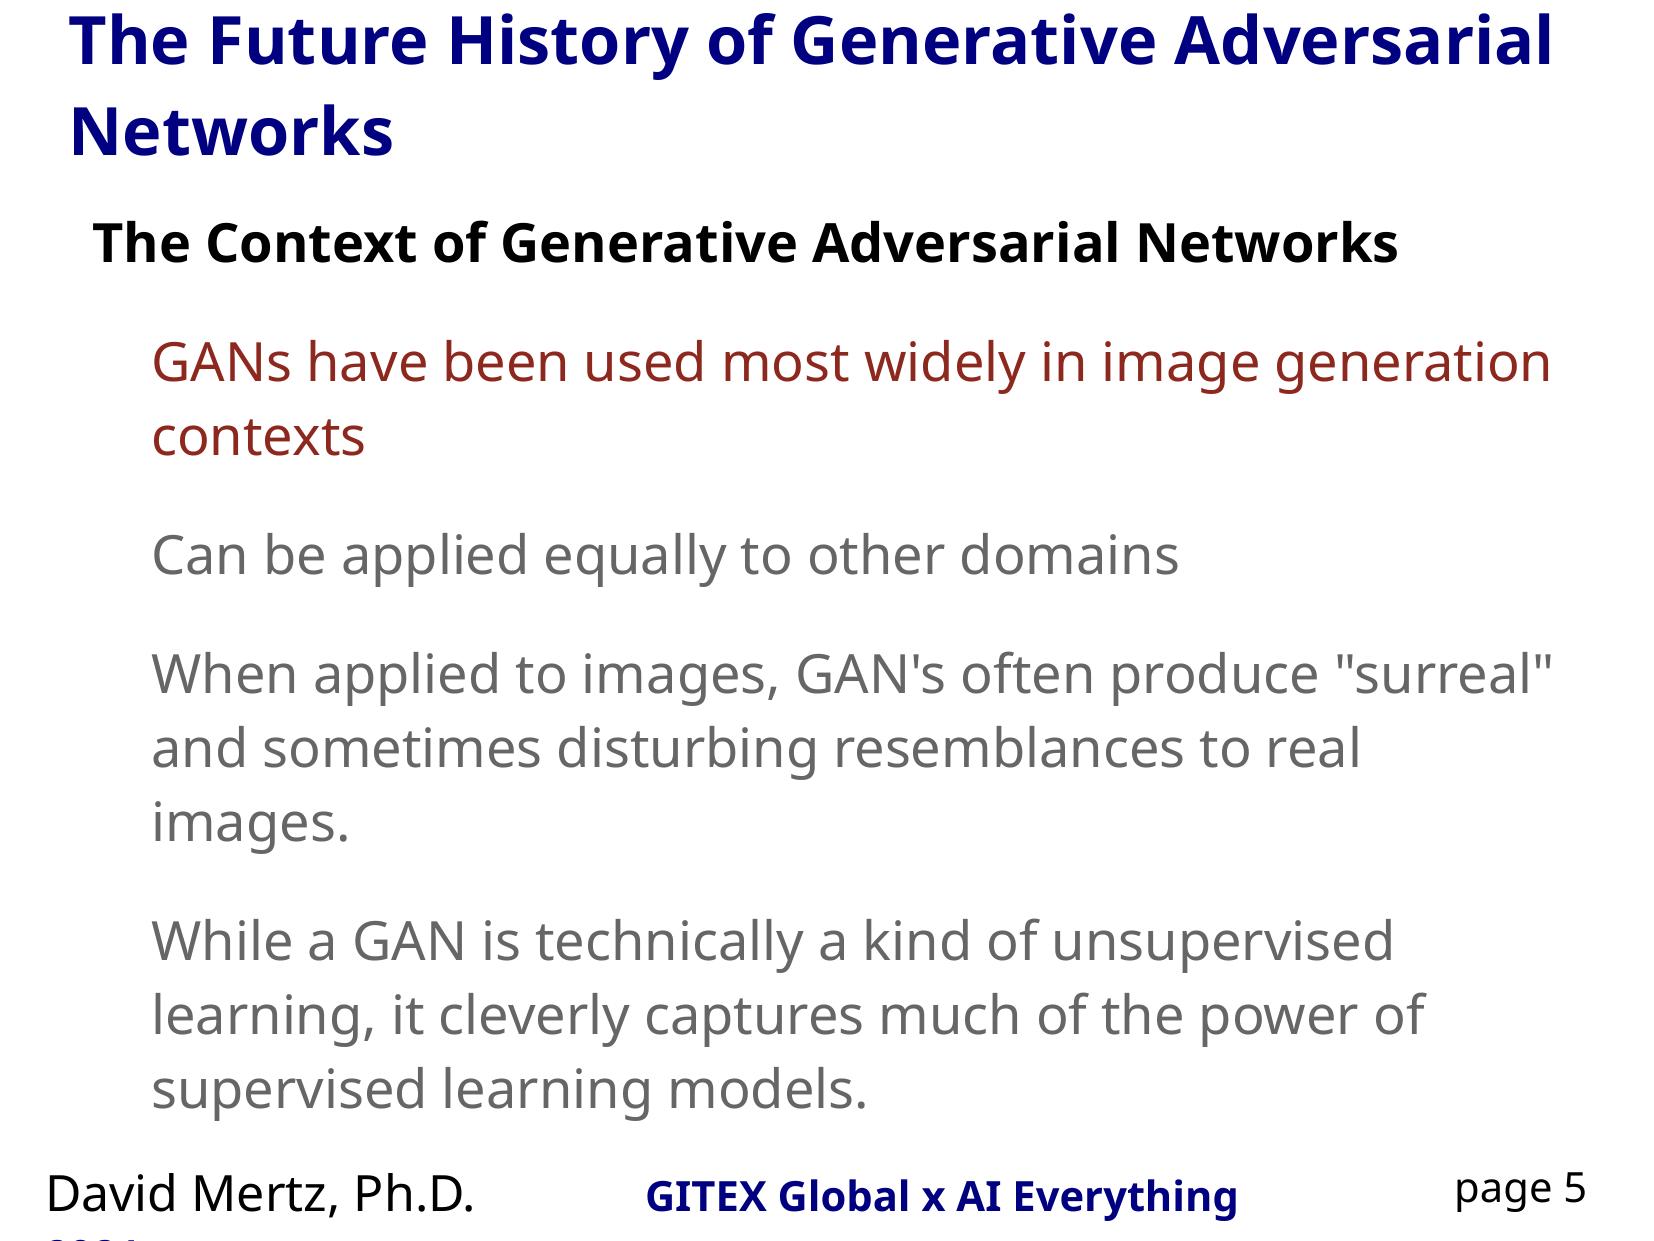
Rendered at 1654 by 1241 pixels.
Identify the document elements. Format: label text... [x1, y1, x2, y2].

list The Context of Generative Adversarial Networks GANs have been used most widely in image generation contexts Can be applied equally to other domains When applied to images, GAN's often produce "surreal" and sometimes disturbing resemblances to real images. While a GAN is technically a kind of unsupervised learning, it cleverly captures much of the power of supervised learning models. [92, 204, 1561, 1049]
